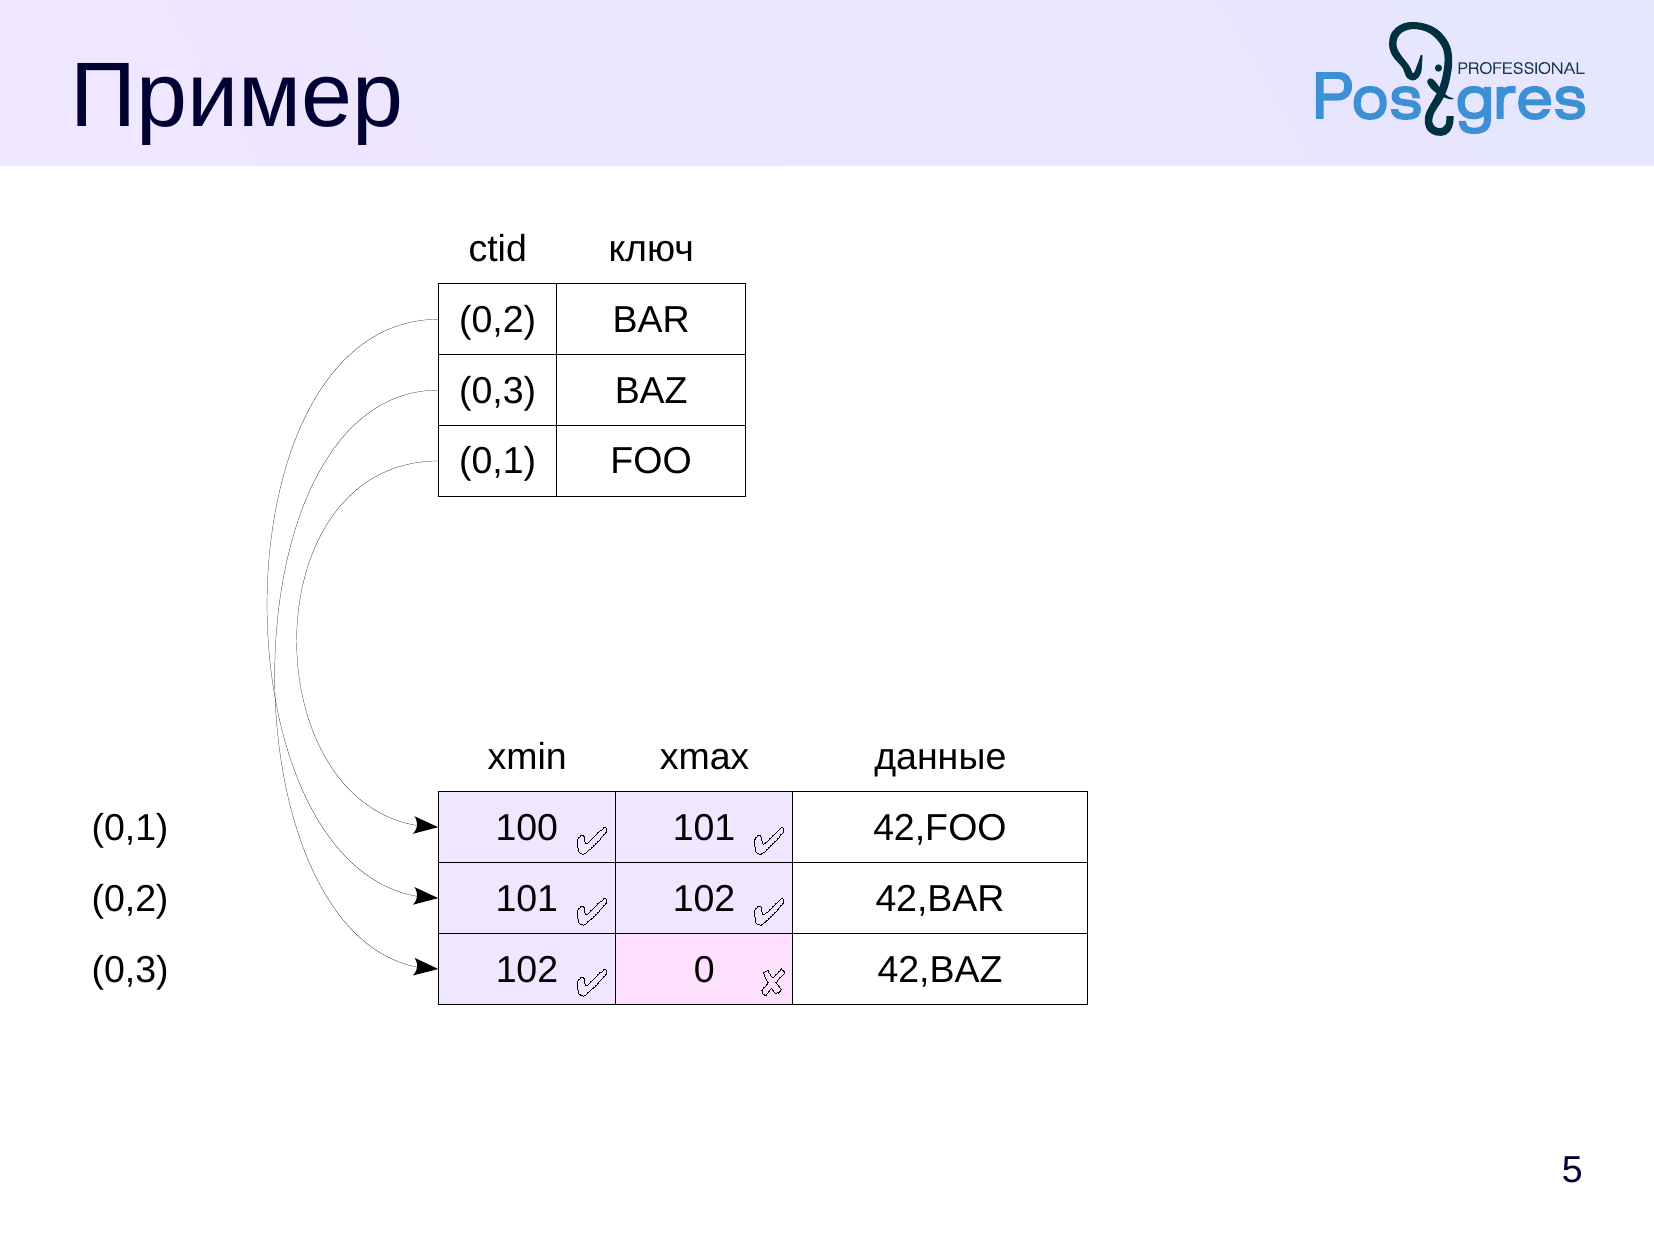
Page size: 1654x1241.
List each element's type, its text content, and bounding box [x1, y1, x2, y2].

text_box [754, 898, 784, 926]
text_box 101 [438, 863, 615, 933]
text_box 102 [438, 933, 615, 1005]
text_box BAR [556, 283, 746, 354]
text_box 102 [615, 863, 793, 933]
text_box 42,FOO [793, 791, 1088, 863]
text_box (0,2) [438, 283, 556, 354]
text_box [761, 968, 785, 996]
title Пример [70, 43, 1241, 147]
text_box [577, 969, 607, 997]
text_box ключ [556, 212, 746, 283]
text_box (0,3) [71, 933, 190, 1005]
text_box xmax [645, 720, 764, 791]
text_box [754, 827, 784, 855]
text_box FOO [556, 425, 746, 497]
text_box ctid [438, 212, 556, 283]
text_box 100 [438, 791, 615, 863]
text_box (0,1) [438, 425, 556, 497]
text_box [577, 898, 607, 926]
text_box 42,BAR [793, 863, 1088, 933]
text_box (0,1) [71, 791, 190, 862]
text_box 0 [615, 933, 793, 1005]
text_box (0,3) [438, 354, 556, 425]
text_box xmin [468, 720, 587, 791]
text_box [577, 827, 607, 855]
text_box (0,2) [71, 862, 190, 933]
text_box 42,BAZ [793, 933, 1088, 1005]
text_box 101 [615, 791, 793, 863]
text_box данные [822, 720, 1059, 791]
text_box BAZ [556, 354, 746, 425]
